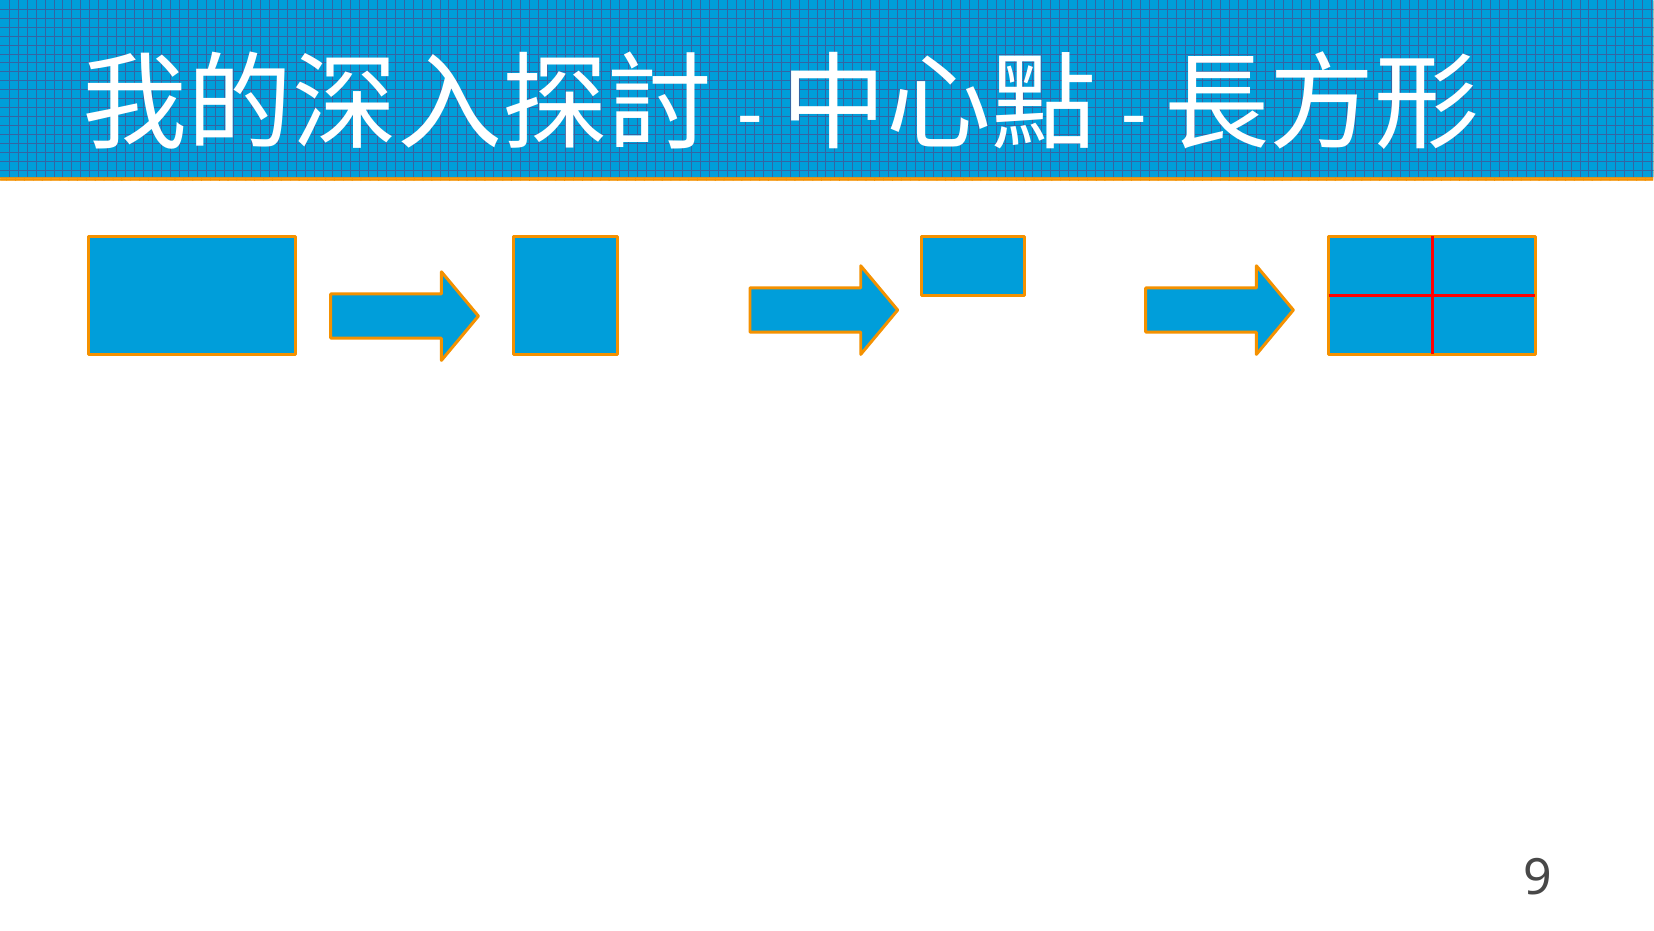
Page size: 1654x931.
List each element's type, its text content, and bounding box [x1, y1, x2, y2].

text_box [1328, 236, 1431, 294]
text_box [1328, 236, 1536, 355]
title 我的深入探討-中心點-長方形 [82, 14, 1571, 171]
text_box [330, 271, 479, 361]
text_box [513, 236, 618, 355]
text_box [88, 236, 296, 355]
text_box [921, 236, 1025, 296]
text_box [1145, 265, 1294, 355]
text_box [750, 265, 898, 355]
